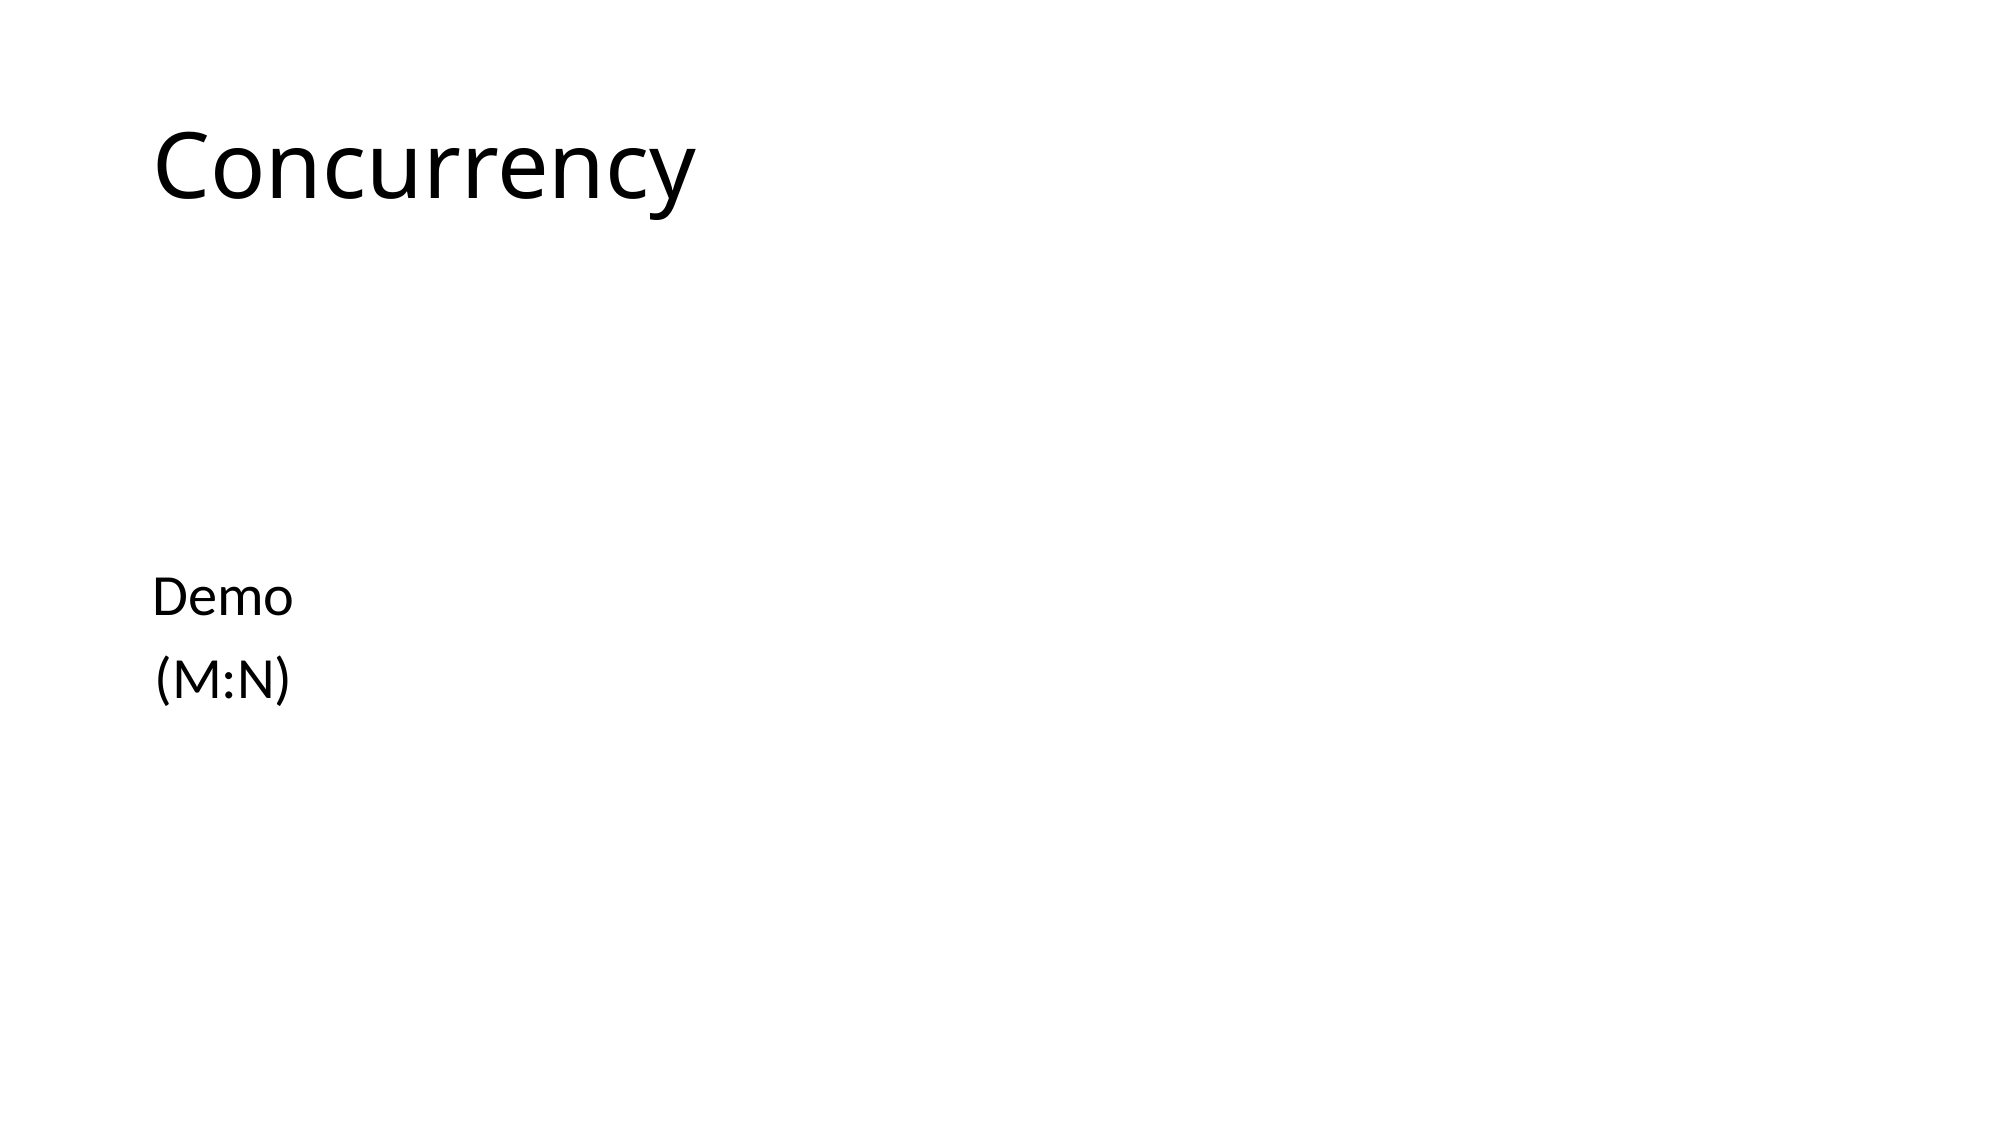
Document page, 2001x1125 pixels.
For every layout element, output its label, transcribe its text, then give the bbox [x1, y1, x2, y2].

title Concurrency [137, 59, 1863, 278]
list Demo (M:N) [137, 299, 1863, 1014]
